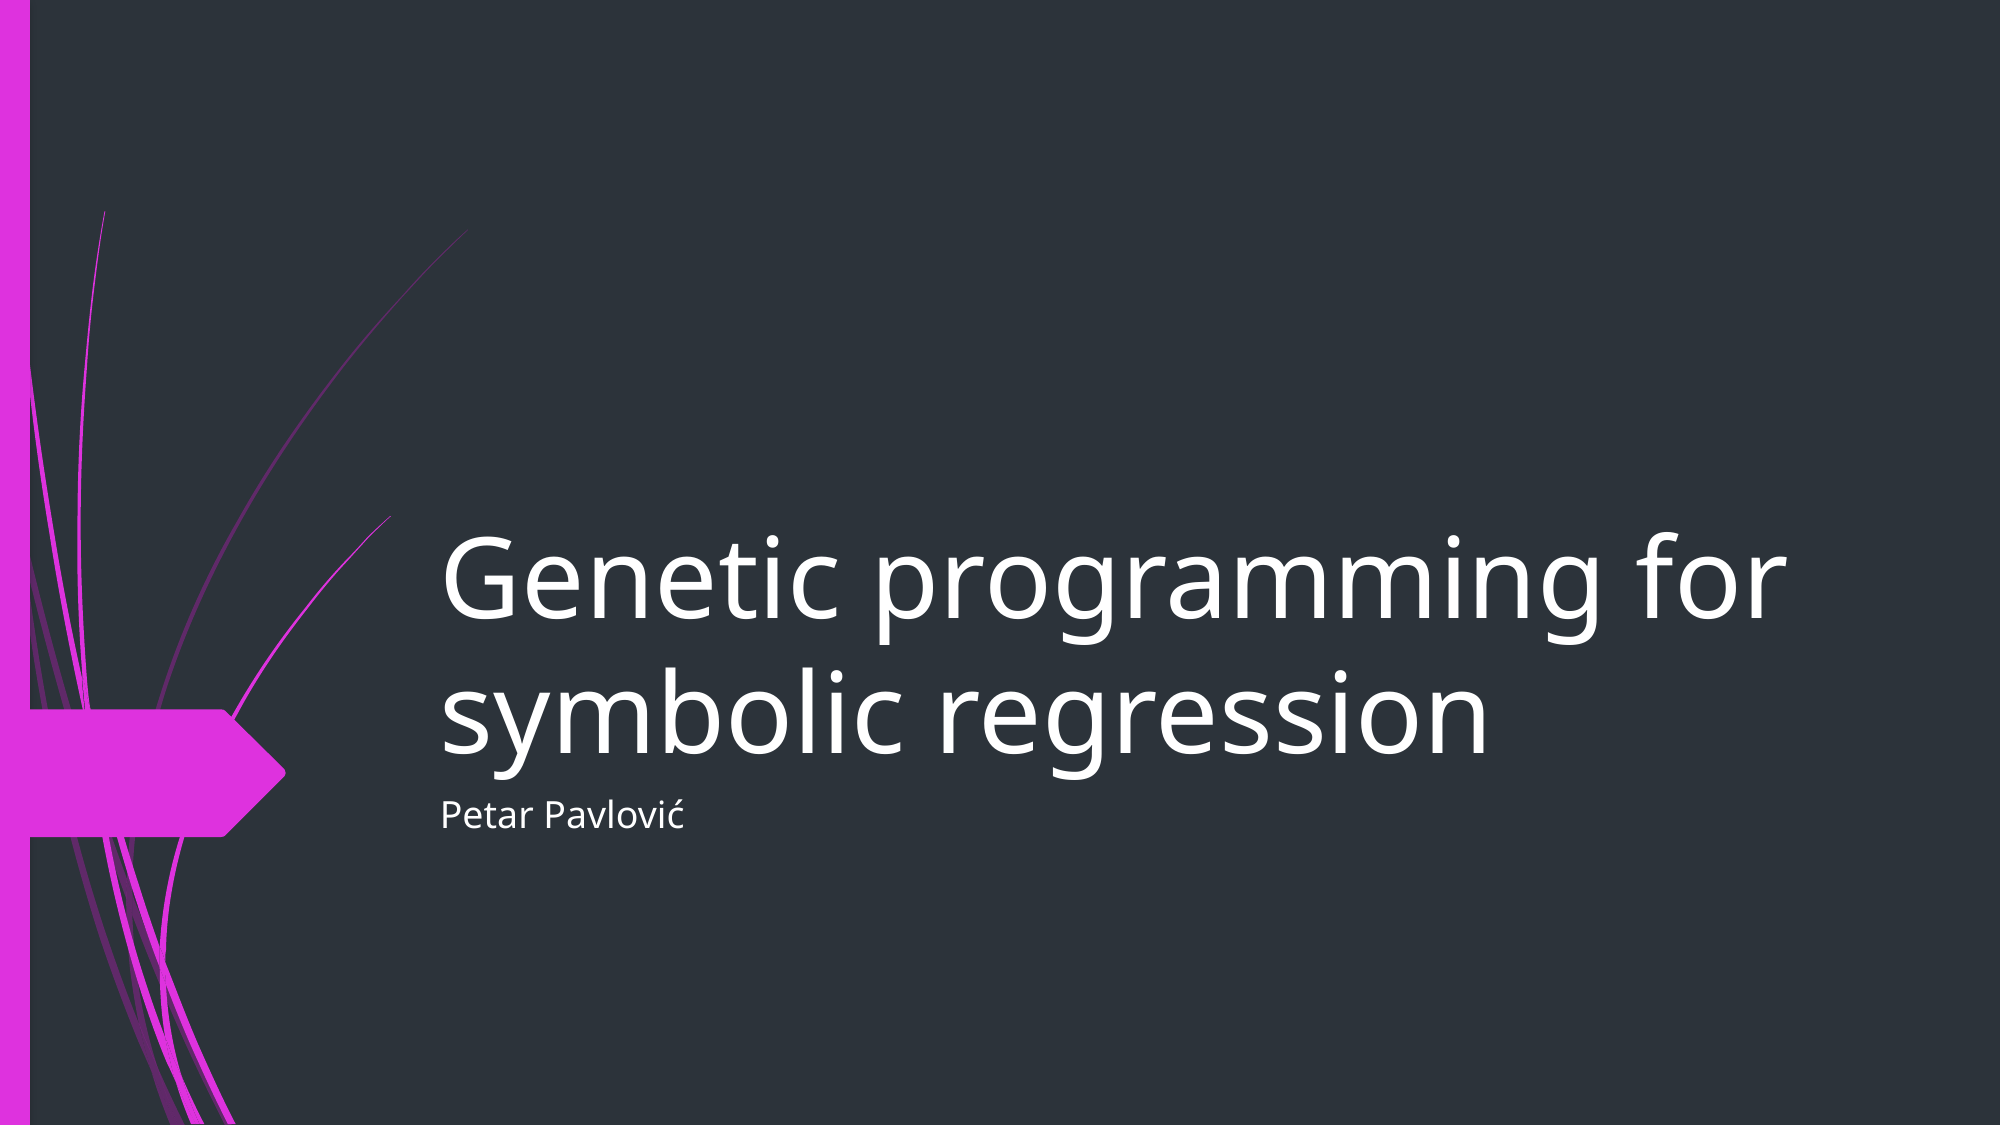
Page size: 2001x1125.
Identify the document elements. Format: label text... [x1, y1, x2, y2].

title Genetic programming for symbolic regression [424, 412, 1888, 783]
subtitle Petar Pavlović [424, 783, 1888, 969]
